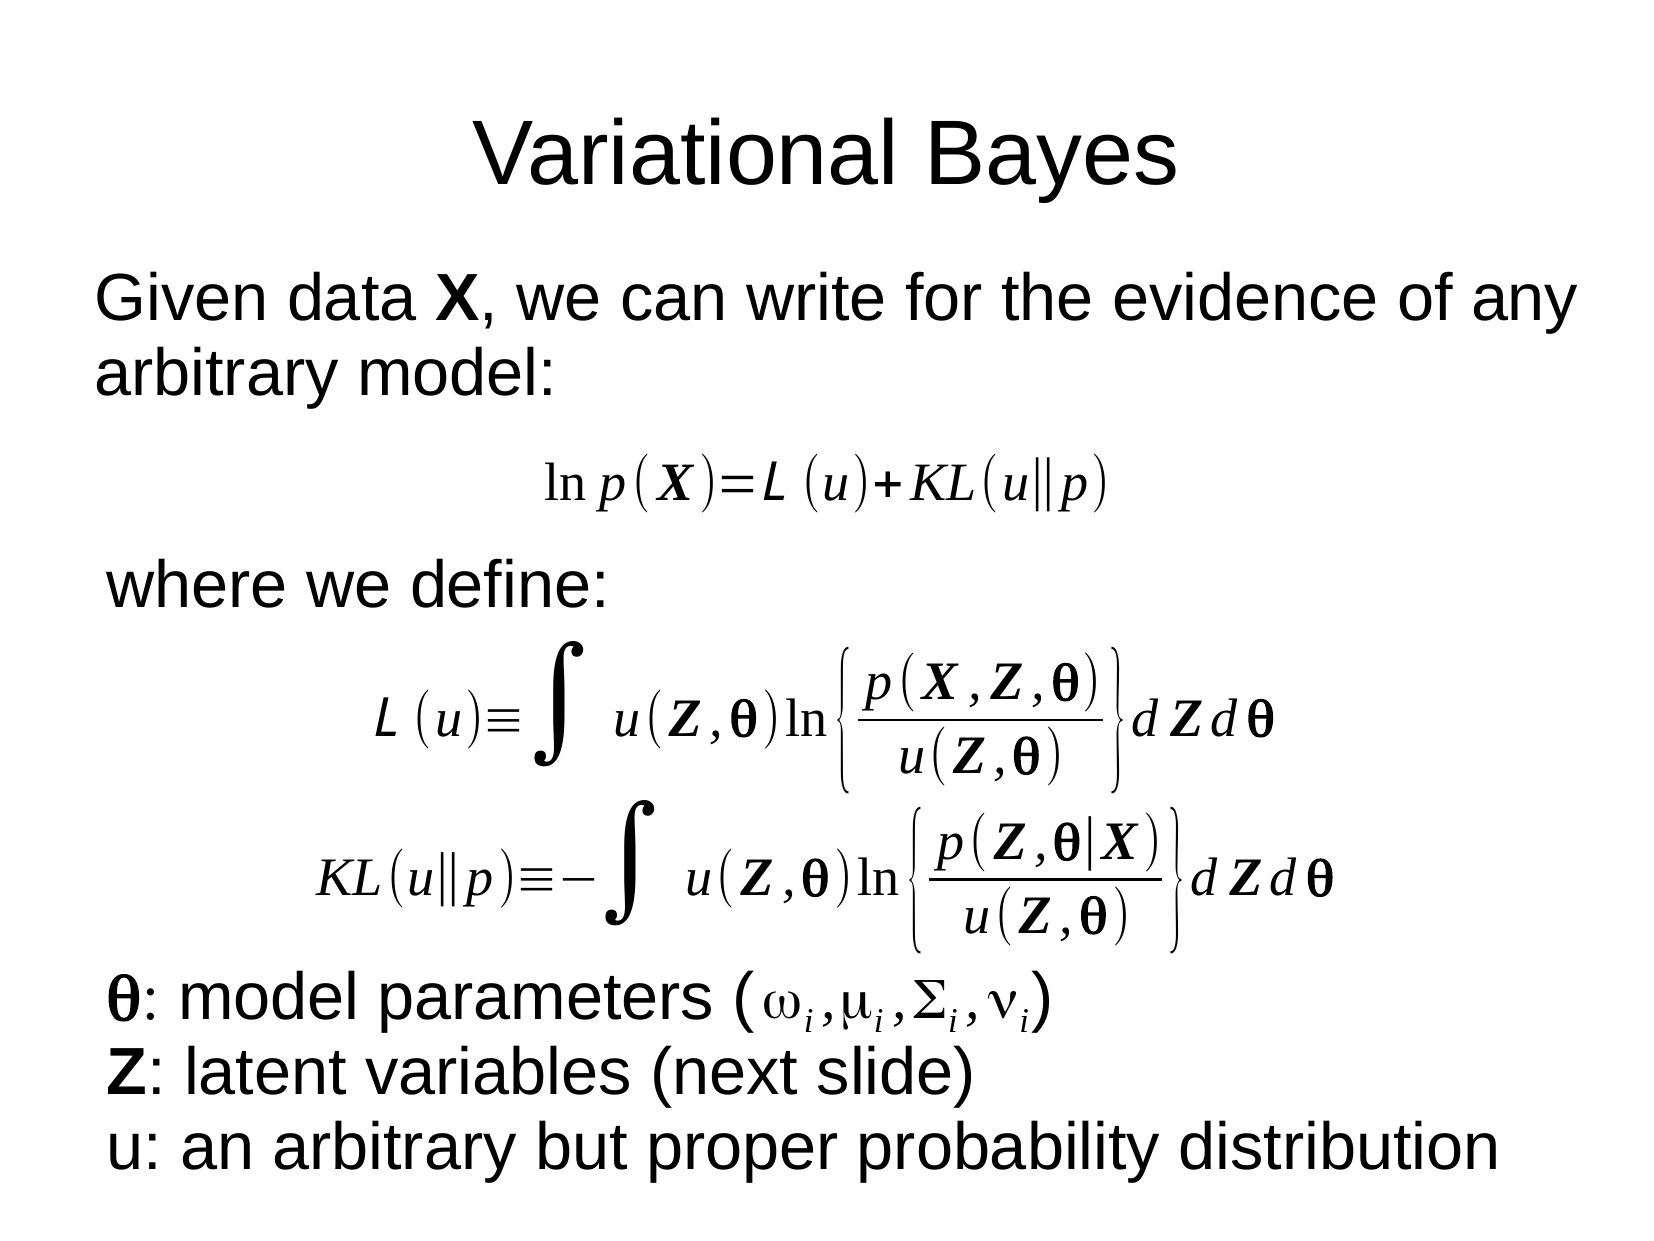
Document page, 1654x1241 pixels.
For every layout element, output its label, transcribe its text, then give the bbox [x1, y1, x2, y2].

chart [755, 967, 1037, 1041]
title q: model parameters ( ) Z: latent variables (next slide) u: an arbitrary but proper probability distribution [106, 953, 1595, 1191]
chart [307, 688, 1344, 953]
title Variational Bayes [82, 49, 1571, 257]
list Given data X, we can write for the evidence of any arbitrary model: [23, 259, 1654, 485]
title where we define: [106, 480, 1595, 688]
chart [536, 445, 1116, 480]
